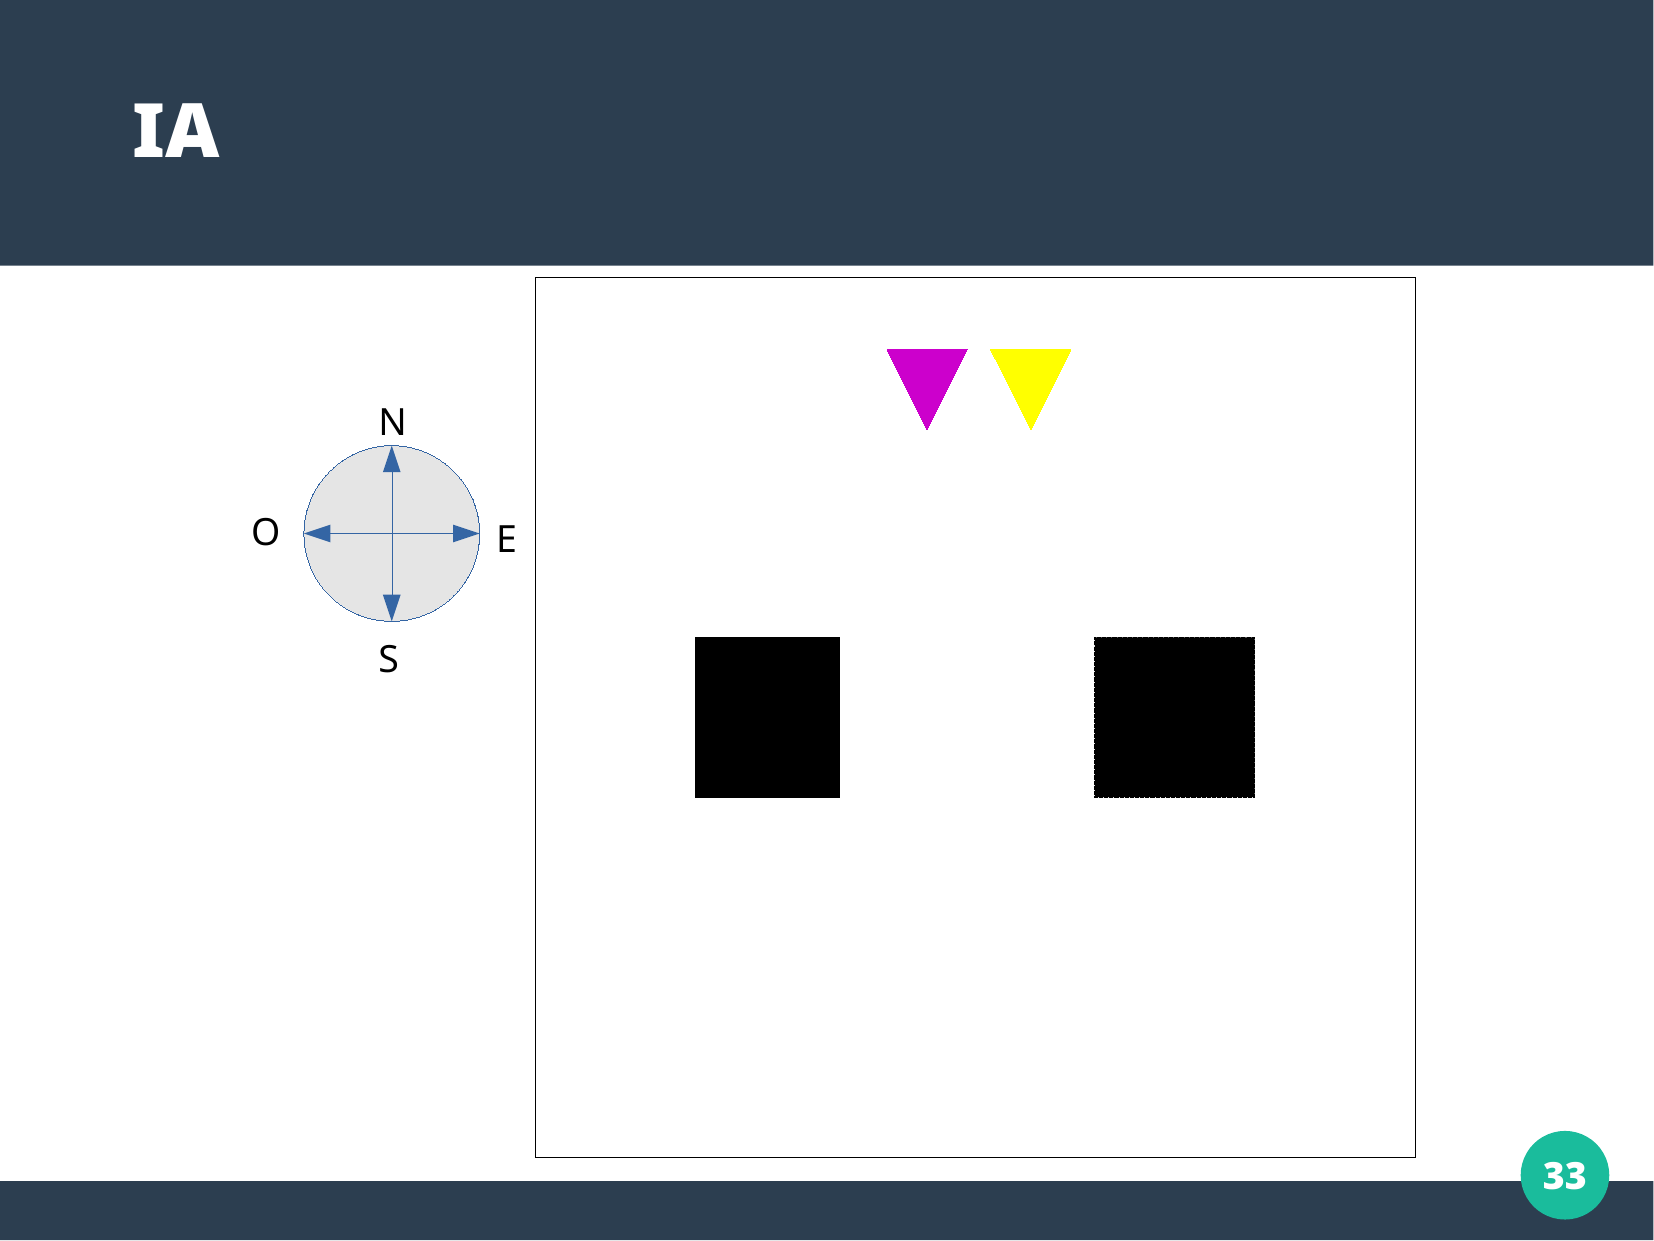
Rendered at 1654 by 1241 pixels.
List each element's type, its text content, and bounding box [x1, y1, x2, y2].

text_box S [363, 625, 436, 706]
text_box E [481, 505, 554, 586]
text_box [990, 349, 1071, 430]
text_box O [236, 497, 309, 579]
text_box [309, 534, 392, 622]
text_box N [363, 387, 436, 468]
text_box [887, 349, 968, 430]
text_box [309, 450, 392, 533]
text_box [393, 457, 480, 533]
title IA [59, 49, 1595, 207]
text_box [392, 534, 480, 622]
text_box [535, 277, 1416, 1158]
text_box [1094, 637, 1255, 798]
text_box [695, 637, 840, 798]
